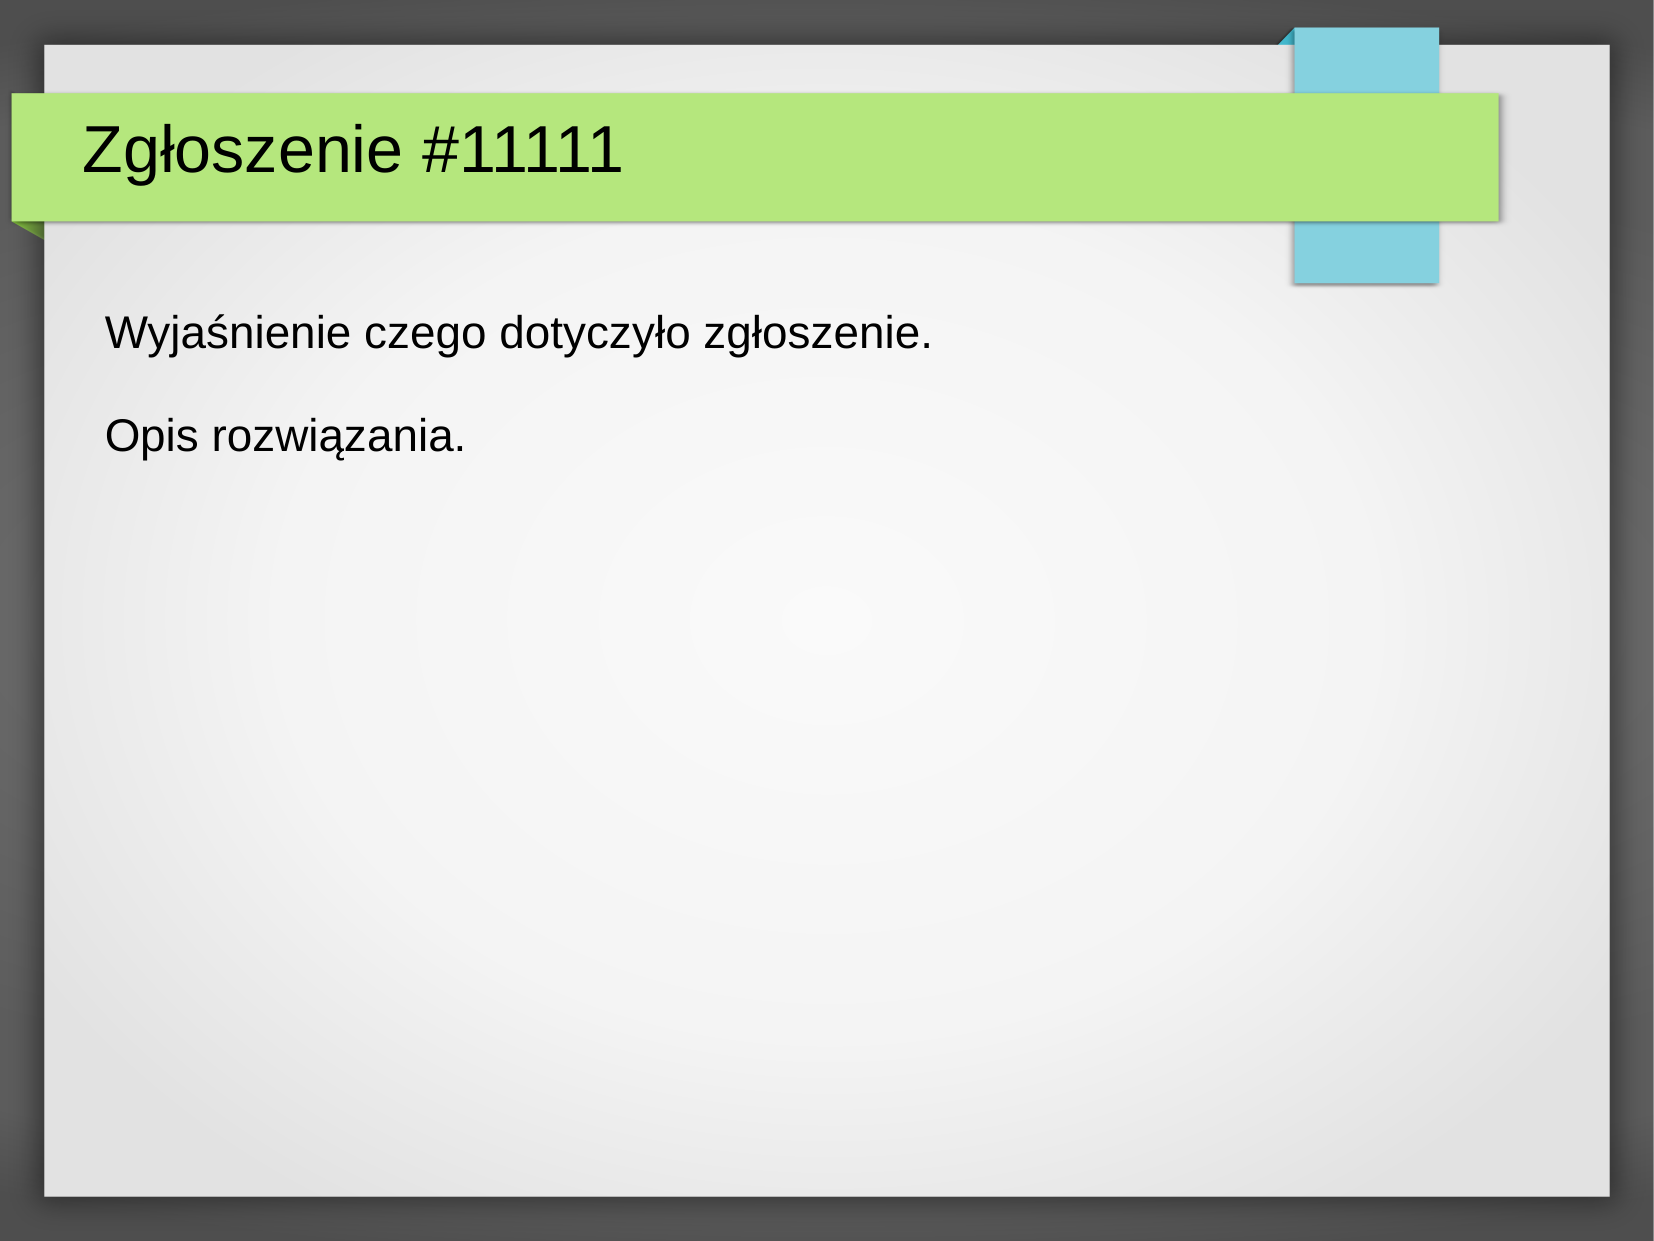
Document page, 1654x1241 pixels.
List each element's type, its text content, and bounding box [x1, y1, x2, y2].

text_box Wyjaśnienie czego dotyczyło zgłoszenie. Opis rozwiązania. [90, 300, 1531, 469]
title Zgłoszenie #11111 [82, 47, 1571, 252]
picture [0, 0, 1654, 1241]
